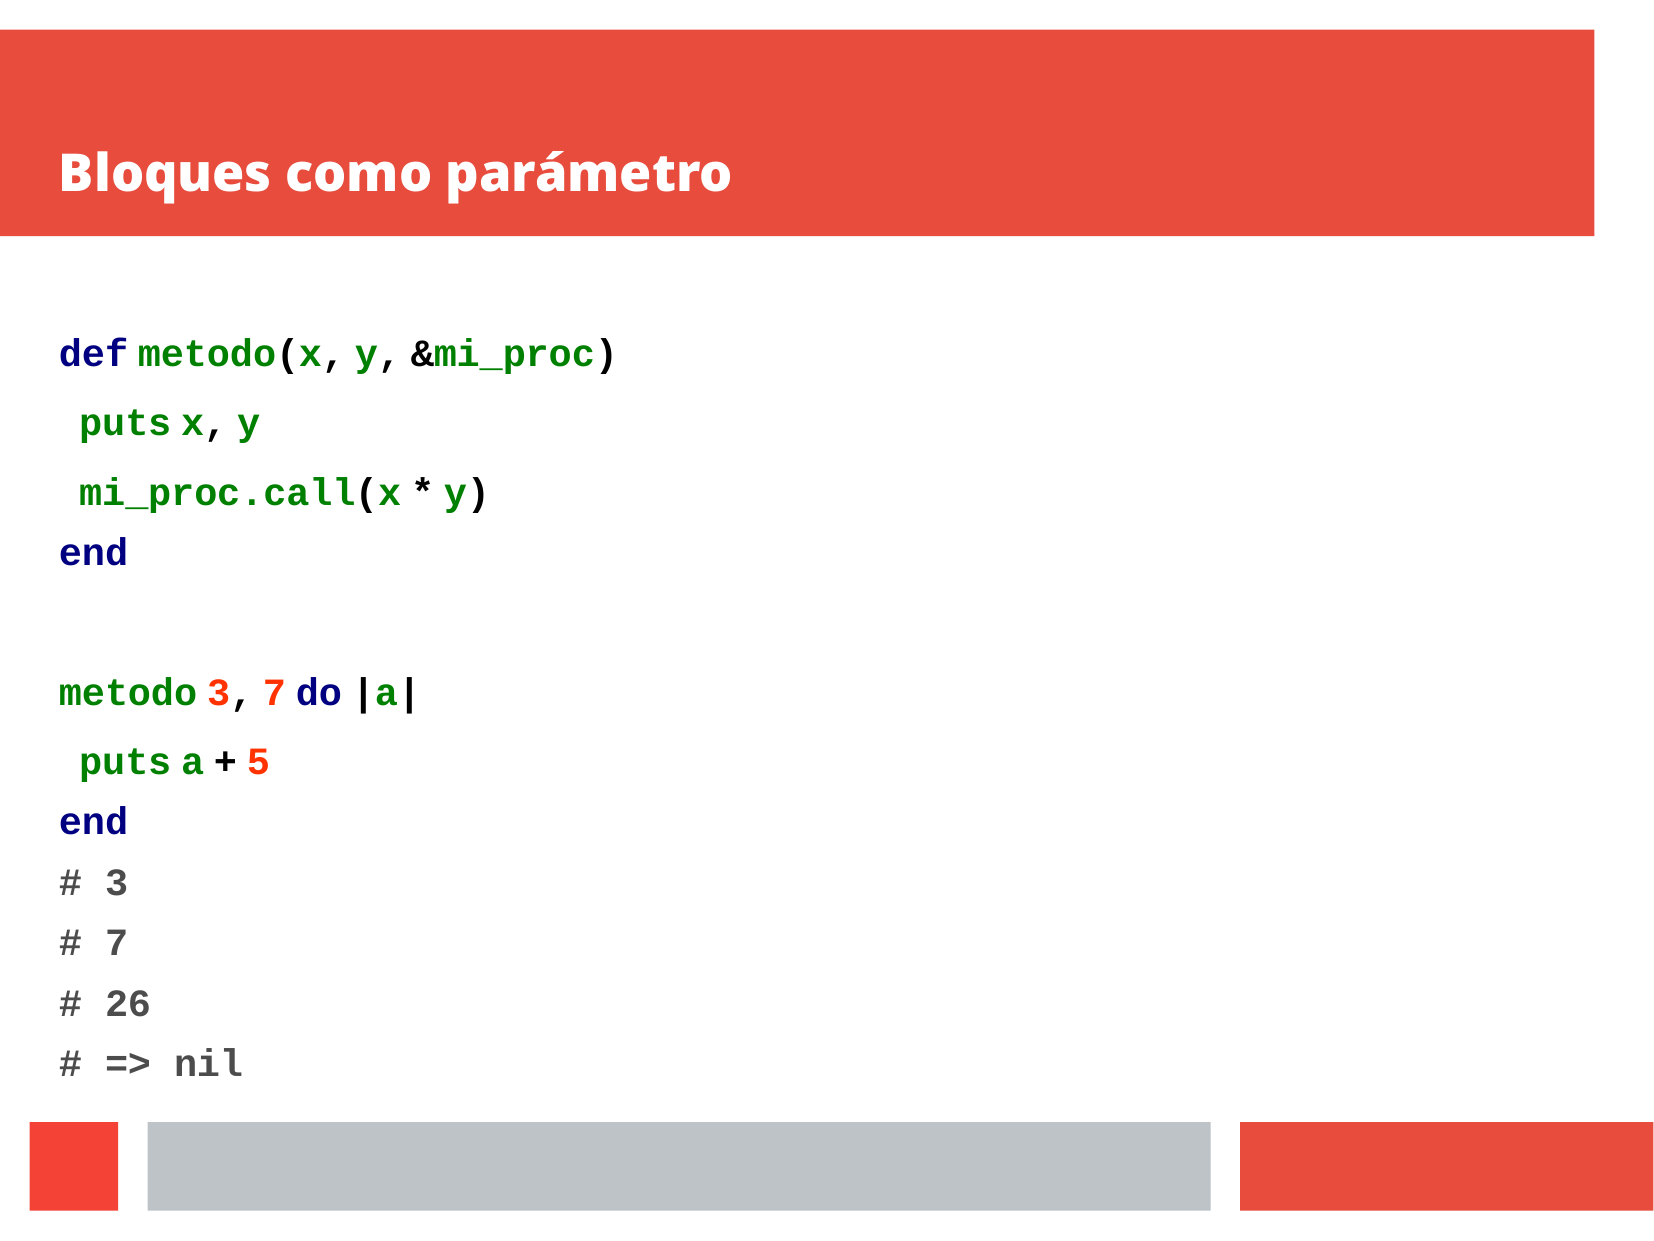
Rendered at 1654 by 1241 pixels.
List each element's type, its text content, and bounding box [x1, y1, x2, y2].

list def metodo(x, y, &mi_proc) puts x, y mi_proc.call(x * y) end metodo 3, 7 do |a| puts a + 5 end # 3 # 7 # 26 # => nil [59, 324, 1565, 1093]
title Bloques como parámetro [59, 59, 1595, 207]
